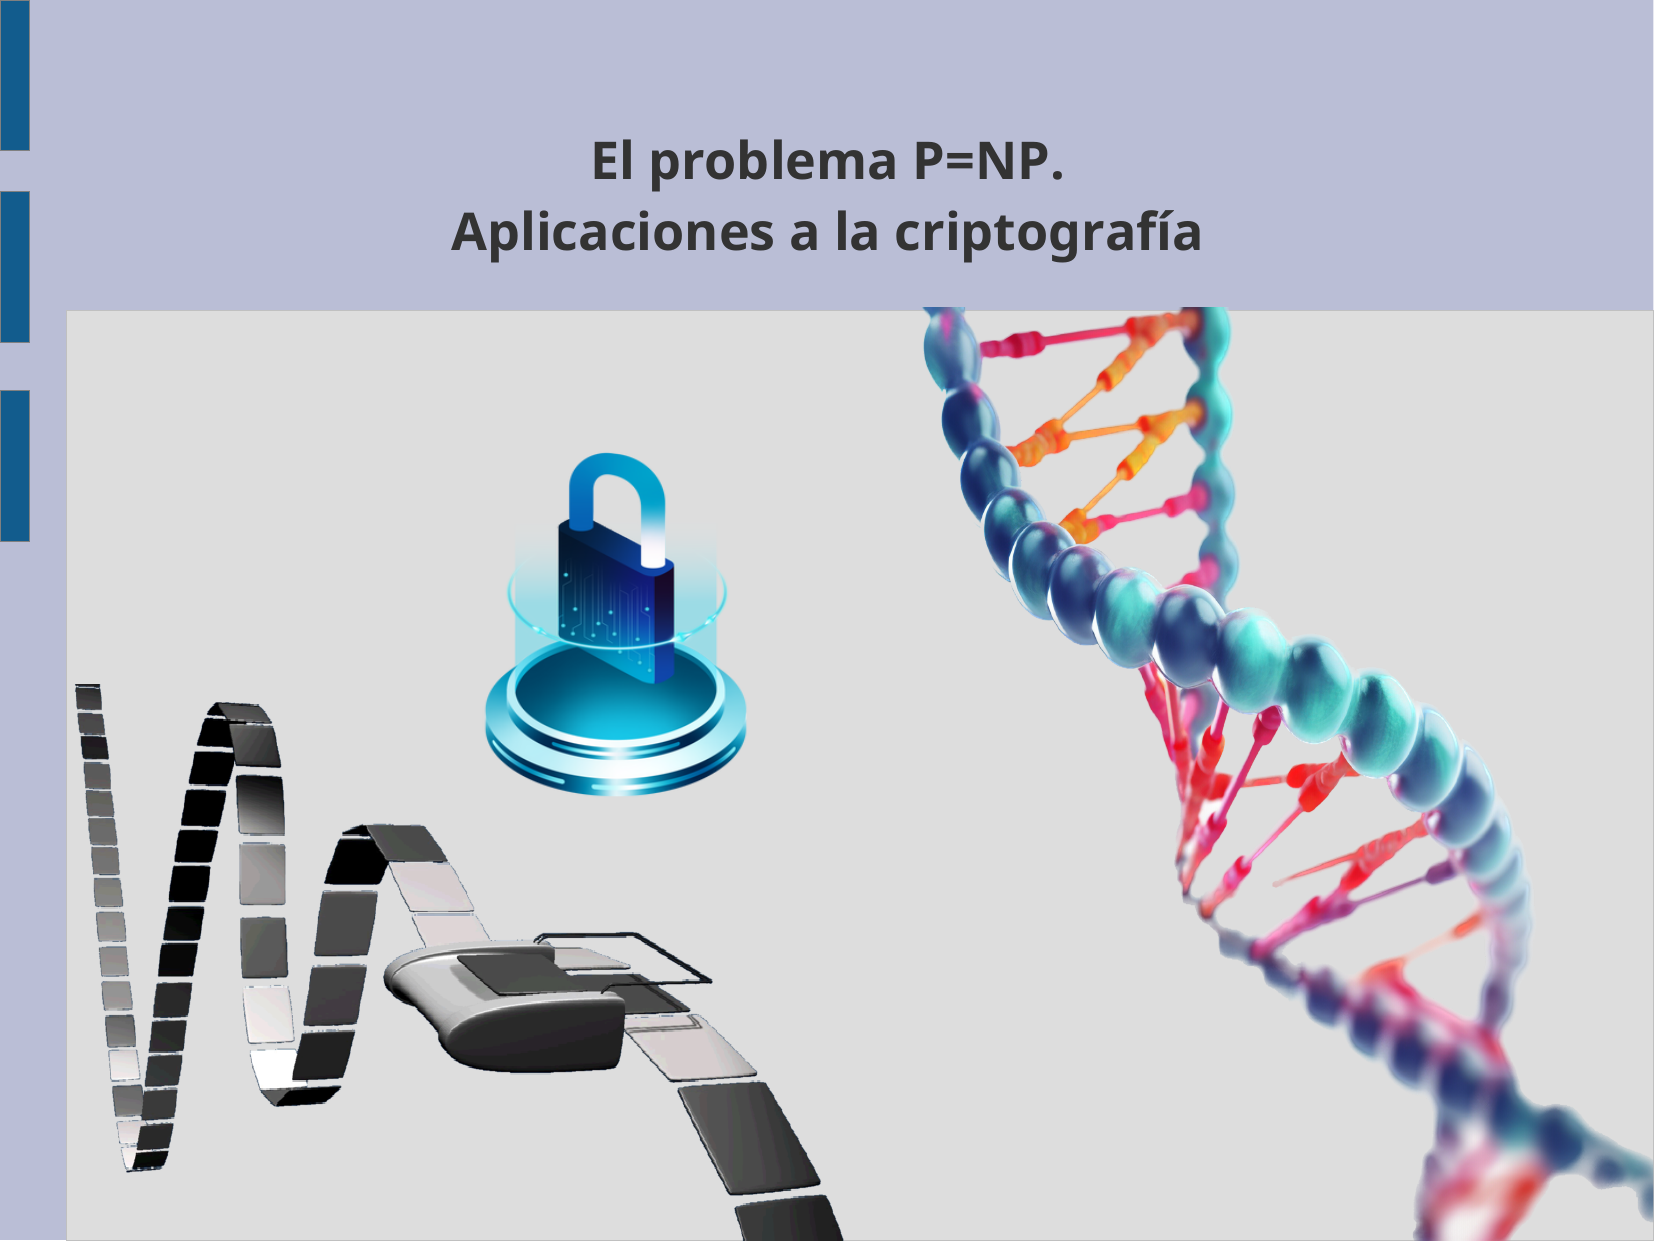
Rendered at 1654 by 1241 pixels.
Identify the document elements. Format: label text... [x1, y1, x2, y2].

picture [0, 307, 1654, 1241]
title El problema P=NP. Aplicaciones a la criptografía [121, 91, 1534, 299]
